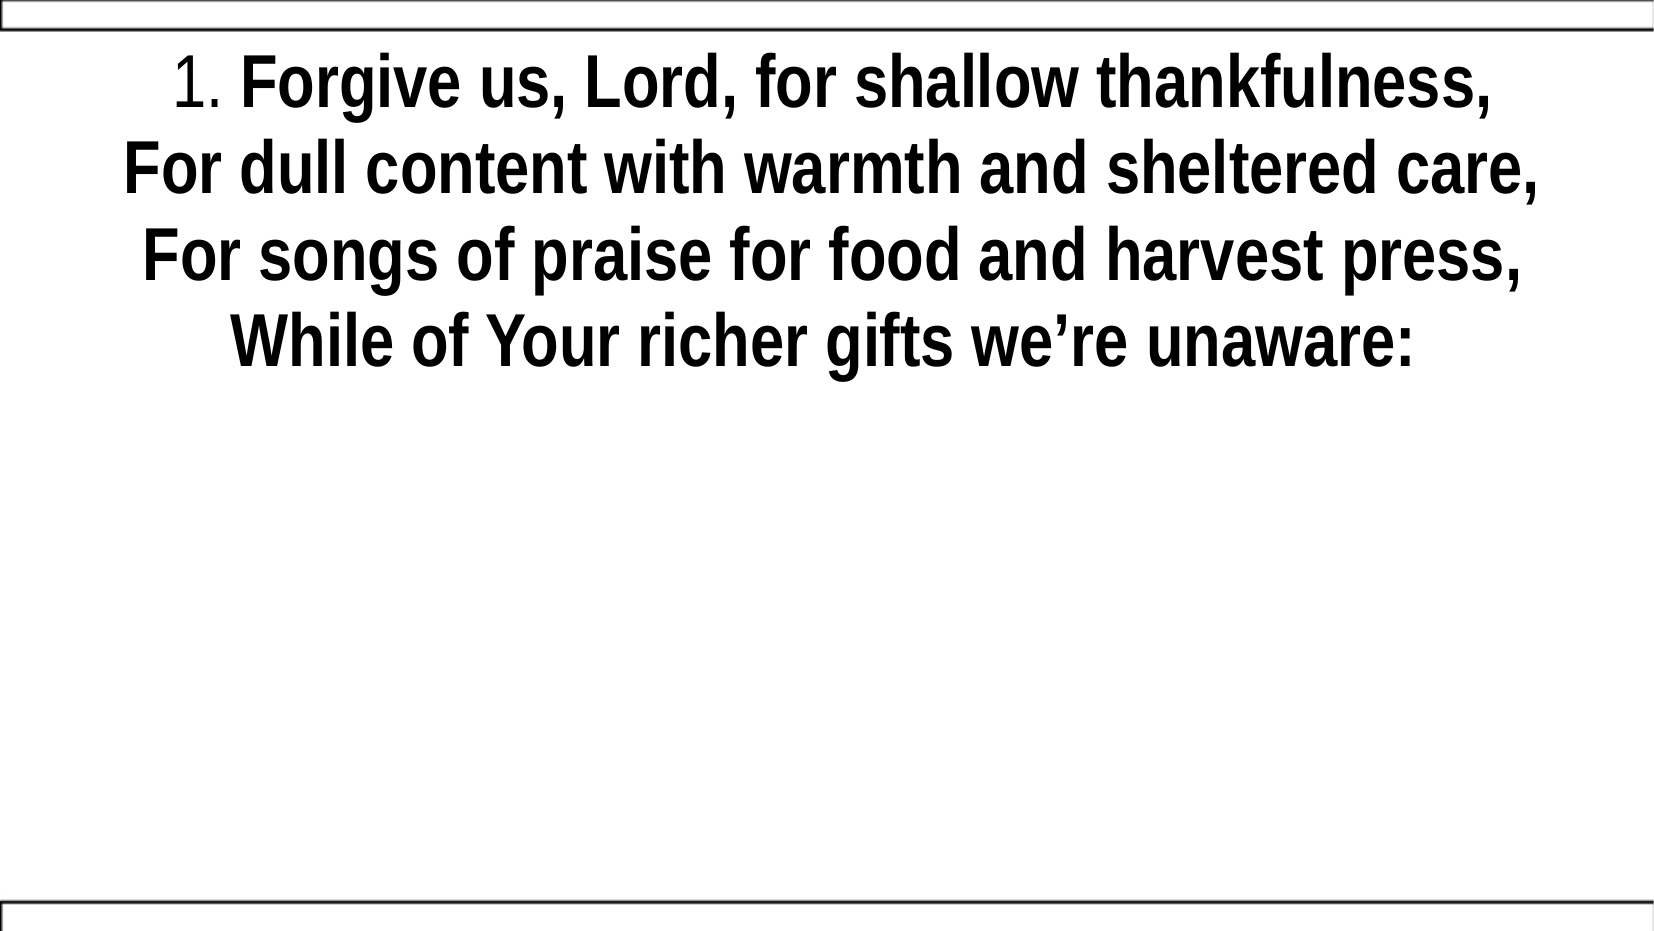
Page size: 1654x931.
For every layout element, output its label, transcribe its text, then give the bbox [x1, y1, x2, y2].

picture [0, 0, 1654, 931]
text_box 1. Forgive us, Lord, for shallow thankfulness, For dull content with warmth and sheltered care, For songs of praise for food and harvest press, While of Your richer gifts we’re unaware: [75, 30, 1591, 421]
